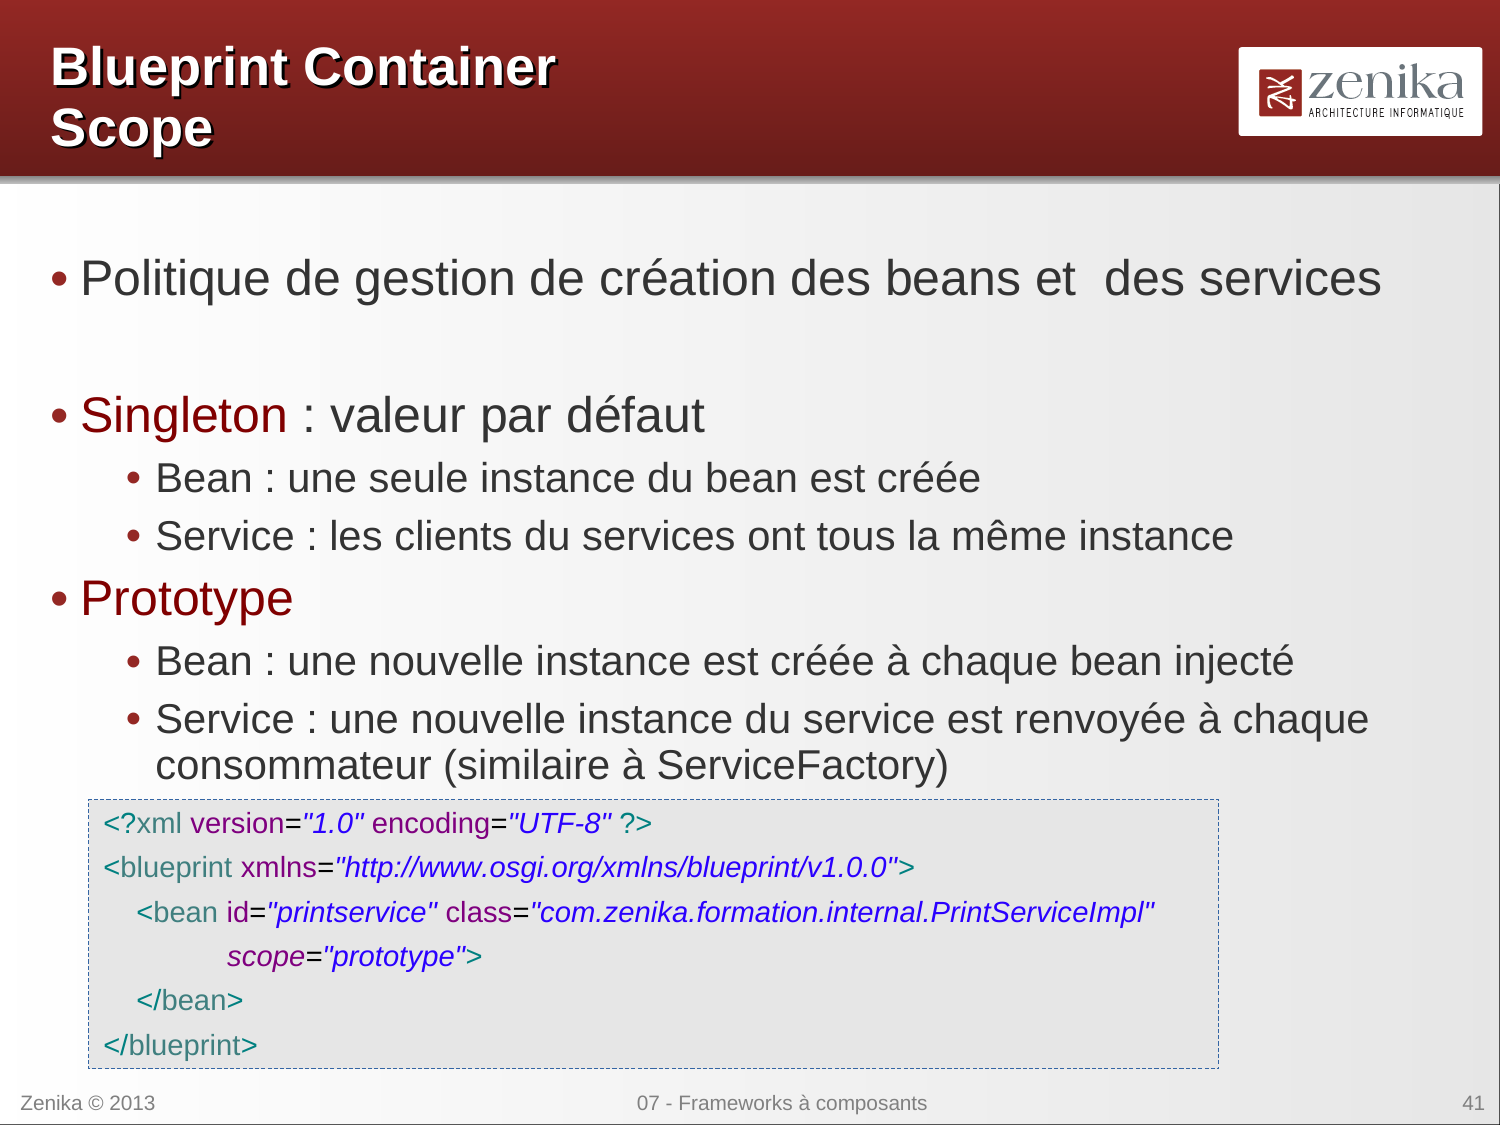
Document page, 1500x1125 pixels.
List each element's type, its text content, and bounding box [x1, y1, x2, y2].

list Politique de gestion de création des beans et des services Singleton : valeur par défaut Bean : une seule instance du bean est créée Service : les clients du services ont tous la même instance Prototype Bean : une nouvelle instance est créée à chaque bean injecté Service : une nouvelle instance du service est renvoyée à chaque consommateur (similaire à ServiceFactory) [50, 249, 1435, 1079]
list <?xml version="1.0" encoding="UTF-8" ?> <blueprint xmlns="http://www.osgi.org/xmlns/blueprint/v1.0.0"> <bean id="printservice" class="com.zenika.formation.internal.PrintServiceImpl" scope="prototype"> </bean> </blueprint> [88, 799, 1219, 1069]
title Blueprint Container Scope [50, 15, 1206, 180]
picture [1257, 58, 1464, 125]
